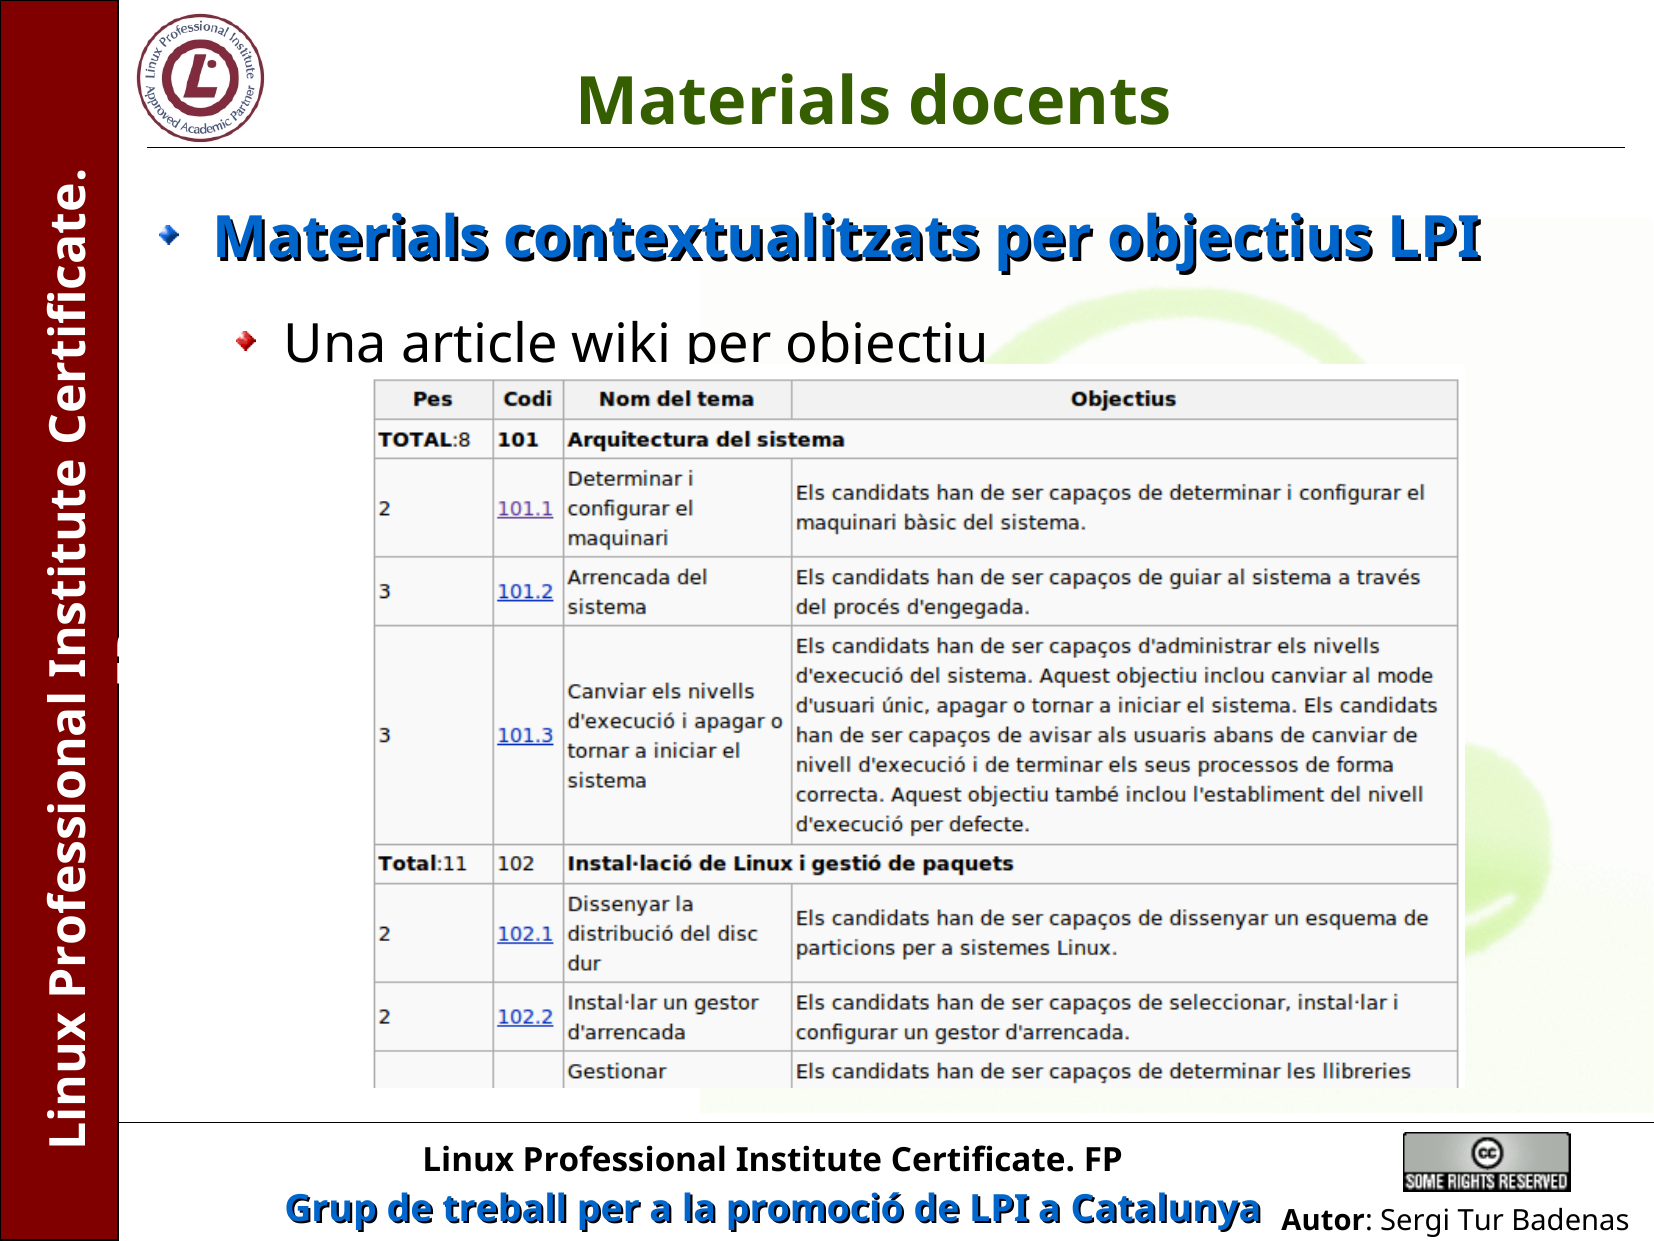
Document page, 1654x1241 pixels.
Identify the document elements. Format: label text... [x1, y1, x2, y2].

list Materials contextualitzats per objectius LPI Una article wiki per objectiu [141, 195, 1630, 1031]
picture [363, 217, 1654, 1113]
picture [1403, 1132, 1571, 1192]
title Materials docents [129, 55, 1619, 142]
picture [135, 12, 265, 55]
